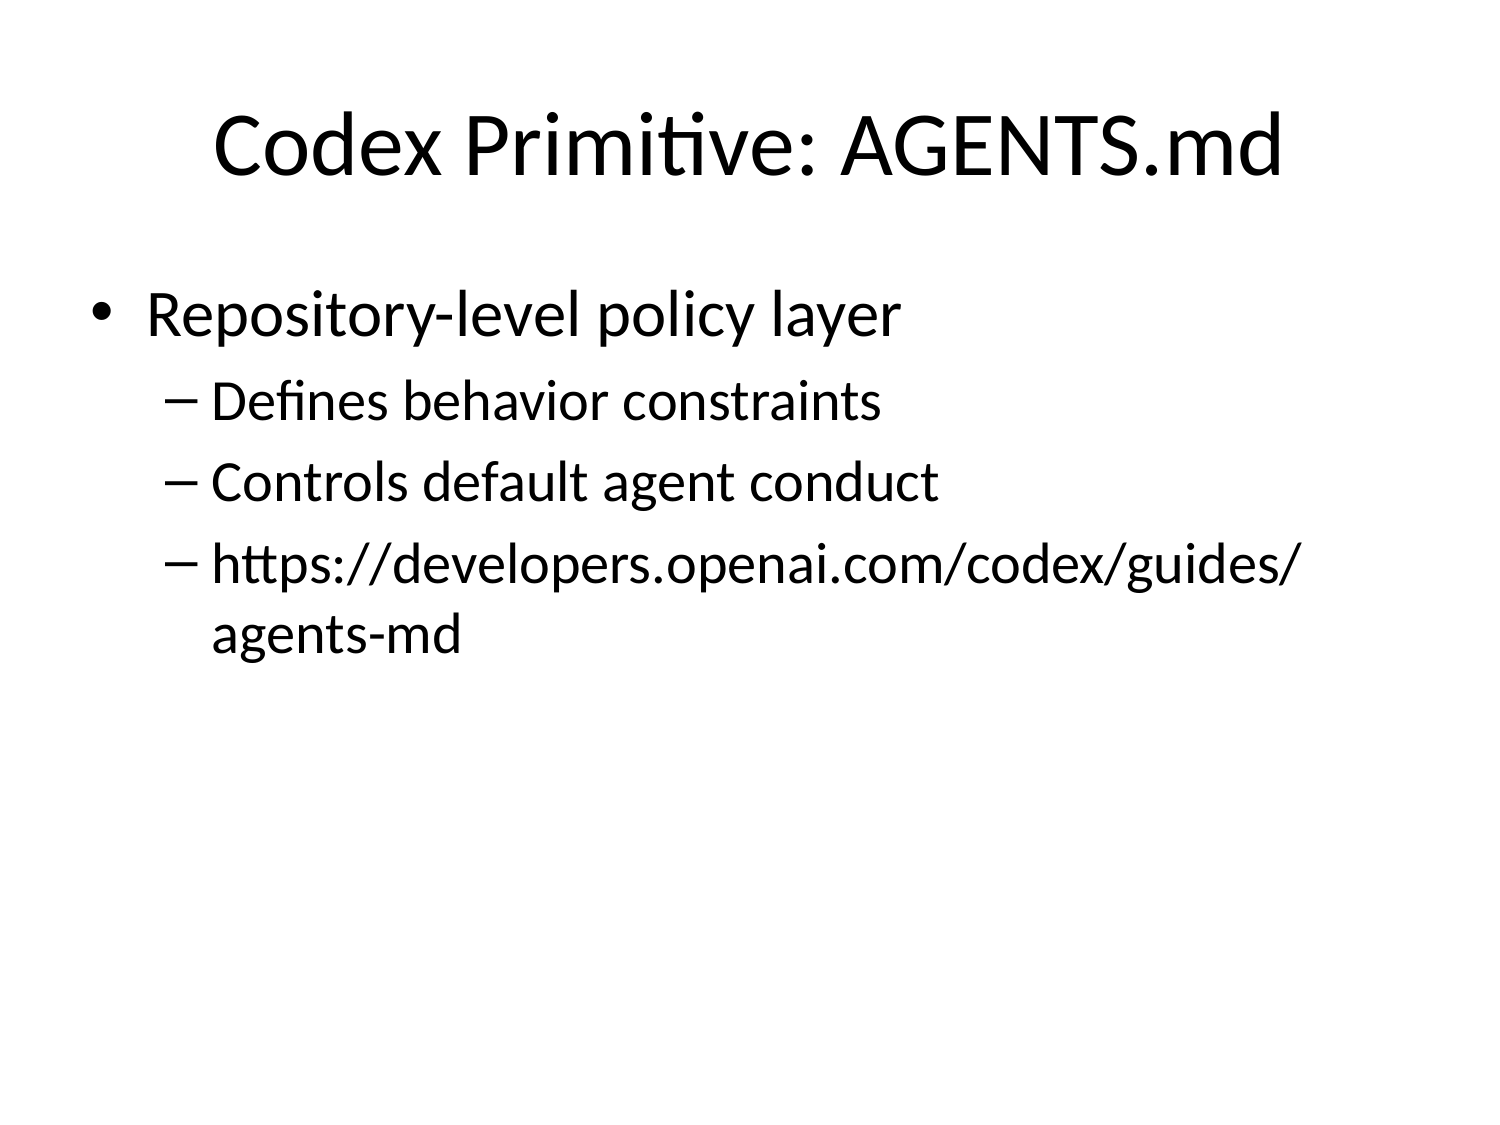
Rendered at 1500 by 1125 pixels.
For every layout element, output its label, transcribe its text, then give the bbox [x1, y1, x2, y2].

list Repository-level policy layer Defines behavior constraints Controls default agent conduct https://developers.openai.com/codex/guides/agents-md [75, 262, 1425, 1005]
title Codex Primitive: AGENTS.md [75, 45, 1425, 233]
